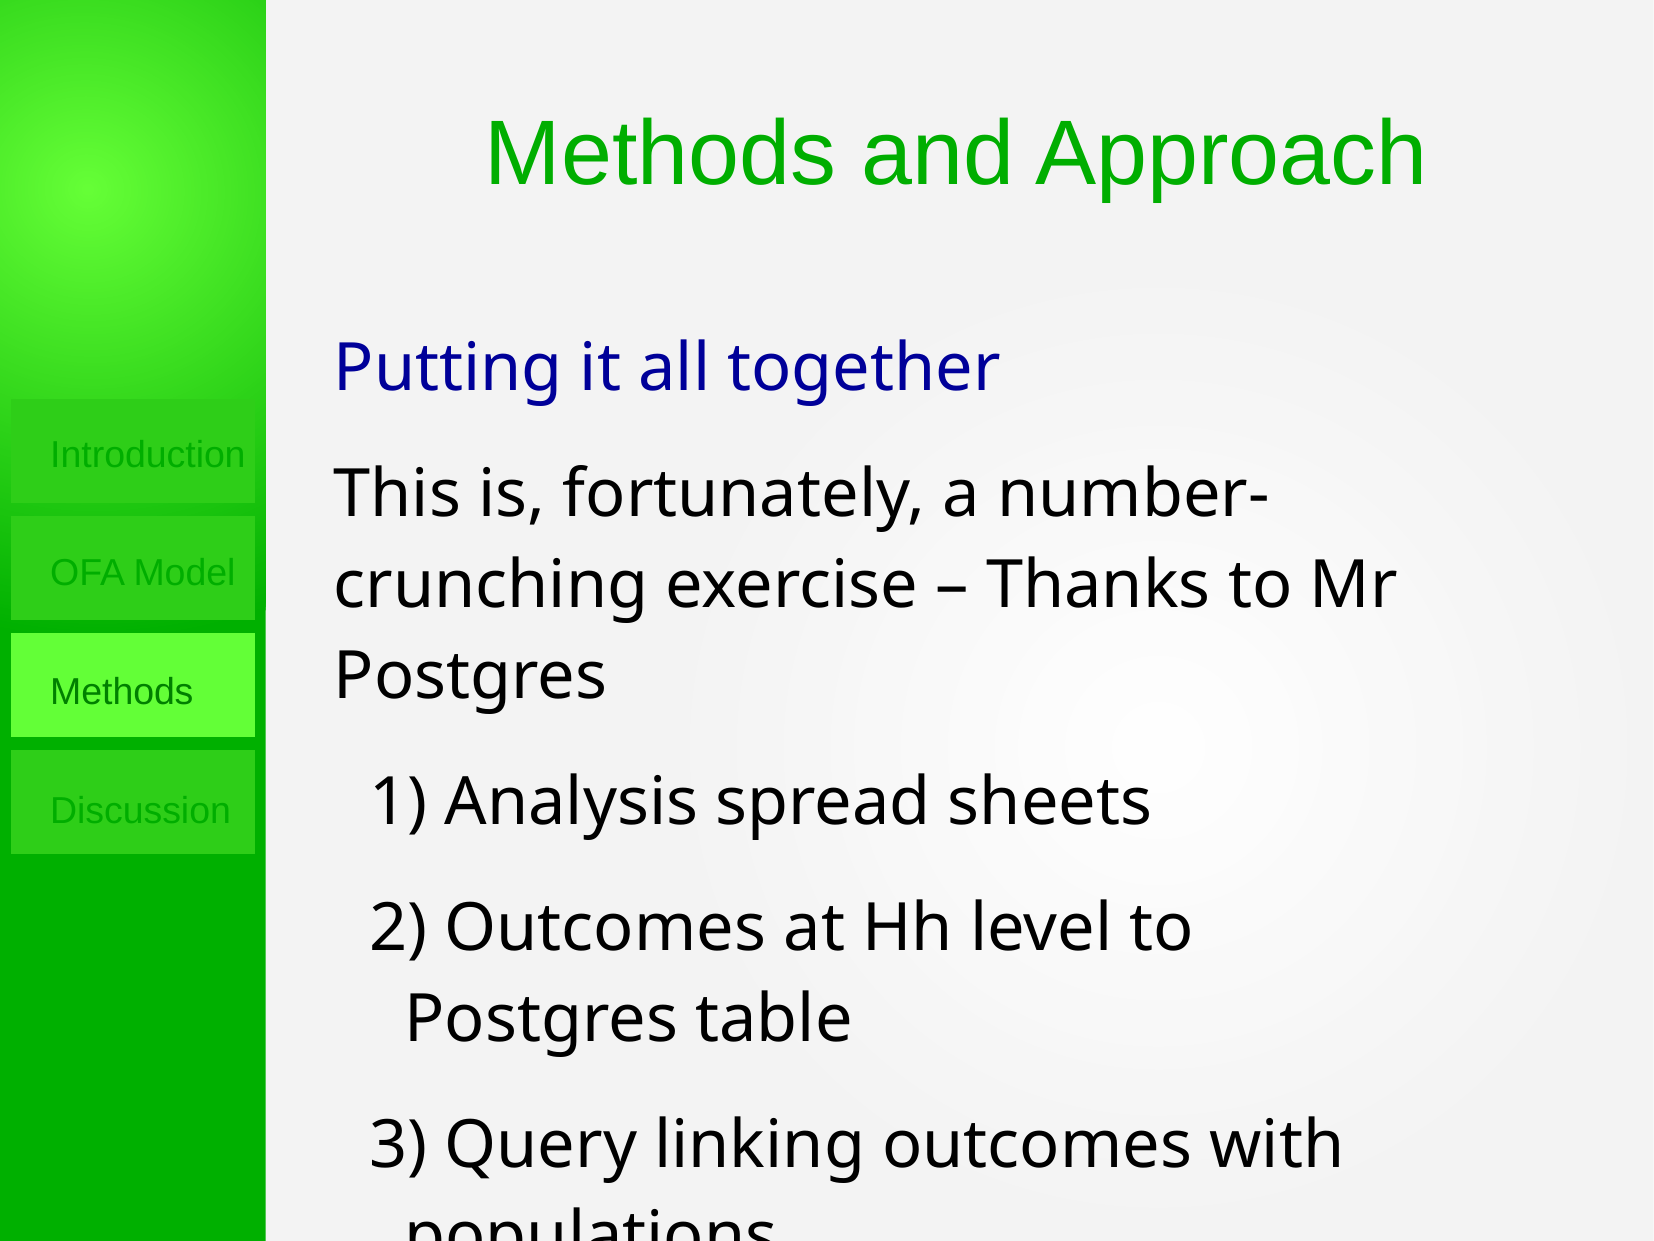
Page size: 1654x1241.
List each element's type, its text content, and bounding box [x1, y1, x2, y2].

title Methods and Approach [389, 49, 1524, 257]
text_box Putting it all together This is, fortunately, a number-crunching exercise – Thanks to Mr Postgres Analysis spread sheets Outcomes at Hh level to Postgres table Query linking outcomes with populations. [318, 311, 1501, 1169]
text_box Discussion [35, 781, 292, 839]
text_box Methods [35, 663, 265, 720]
text_box OFA Model [35, 544, 252, 602]
text_box Introduction [35, 425, 318, 483]
